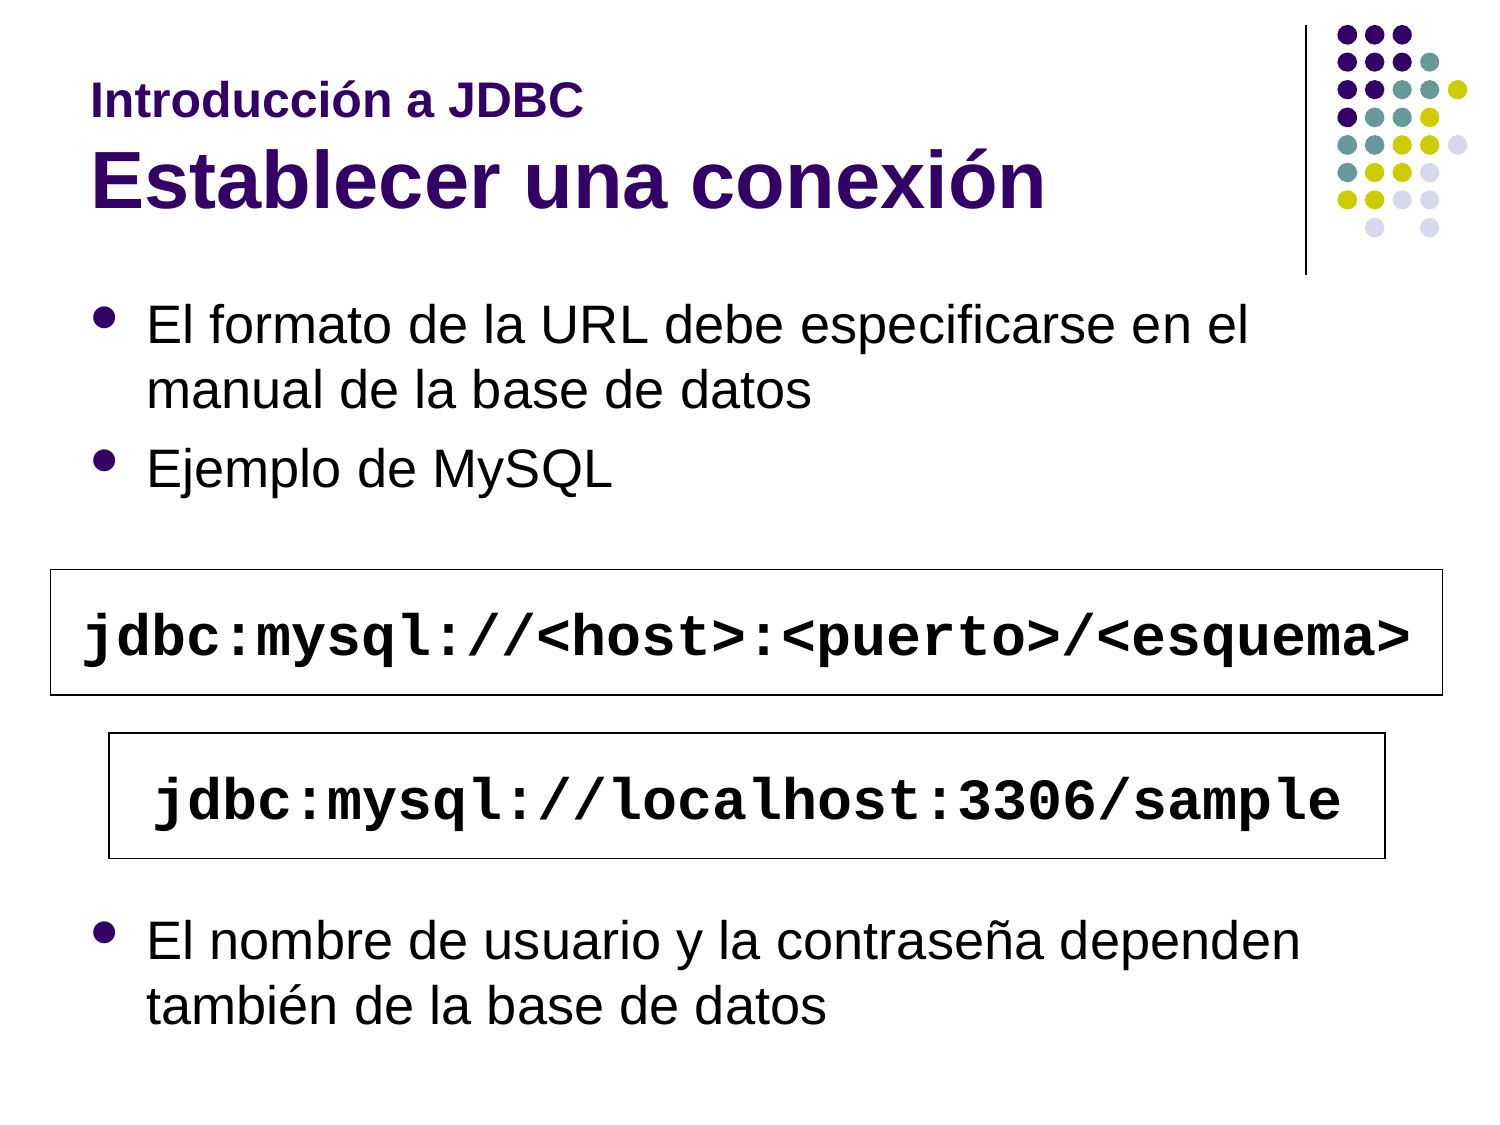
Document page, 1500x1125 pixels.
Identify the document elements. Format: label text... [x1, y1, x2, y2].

list El formato de la URL debe especificarse en el manual de la base de datos Ejemplo de MySQL El nombre de usuario y la contraseña dependen también de la base de datos [75, 282, 1426, 569]
title Introducción a JDBC Establecer una conexión [74, 20, 1313, 233]
text_box jdbc:mysql://<host>:<puerto>/<esquema> [50, 569, 1443, 696]
list El formato de la URL debe especificarse en el manual de la base de datos Ejemplo de MySQL El nombre de usuario y la contraseña dependen también de la base de datos [75, 696, 1426, 1053]
text_box jdbc:mysql://localhost:3306/sample [108, 733, 1386, 859]
